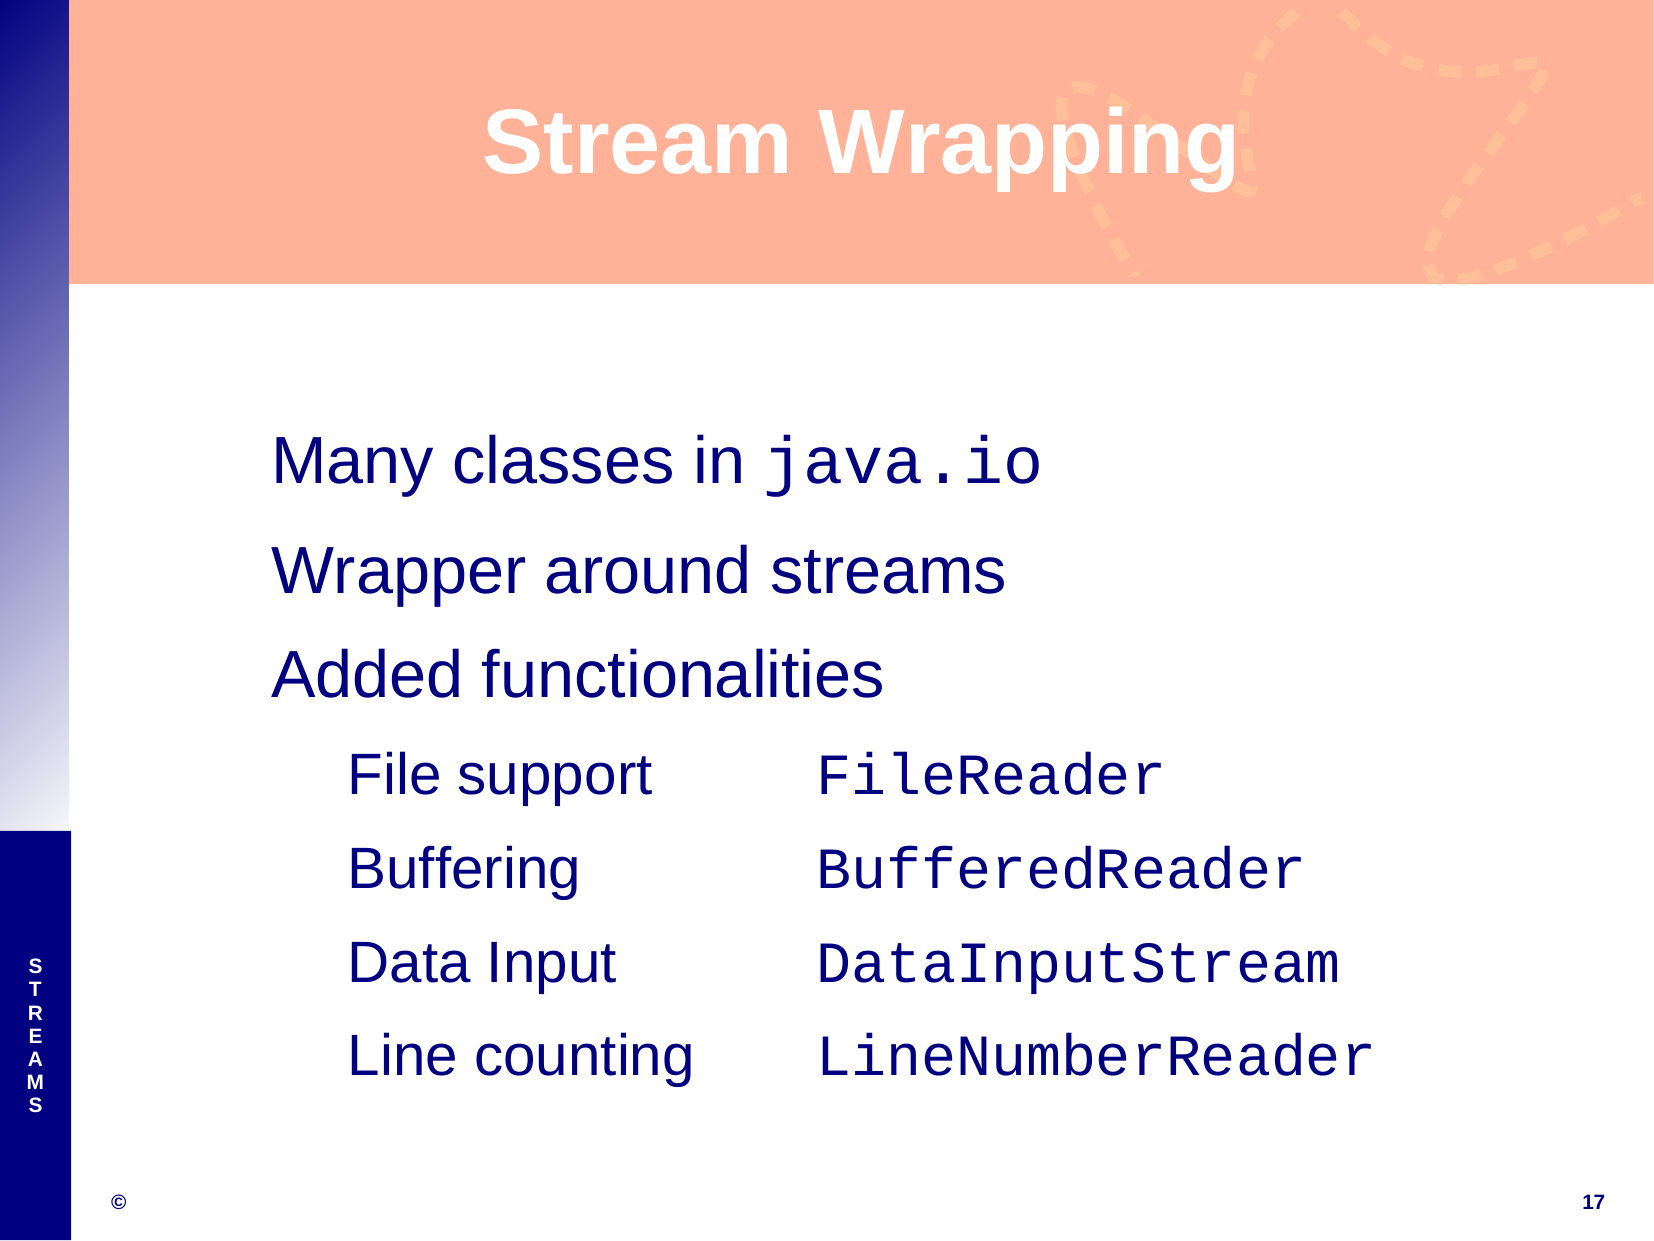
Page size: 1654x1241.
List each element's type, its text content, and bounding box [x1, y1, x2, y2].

list Many classes in java.io Wrapper around streams Added functionalities File support FileReader Buffering BufferedReader Data Input DataInputStream Line counting LineNumberReader [300, 423, 1424, 1094]
title Stream Wrapping [70, 37, 1654, 246]
text_box S T R E A M S [0, 831, 71, 1241]
